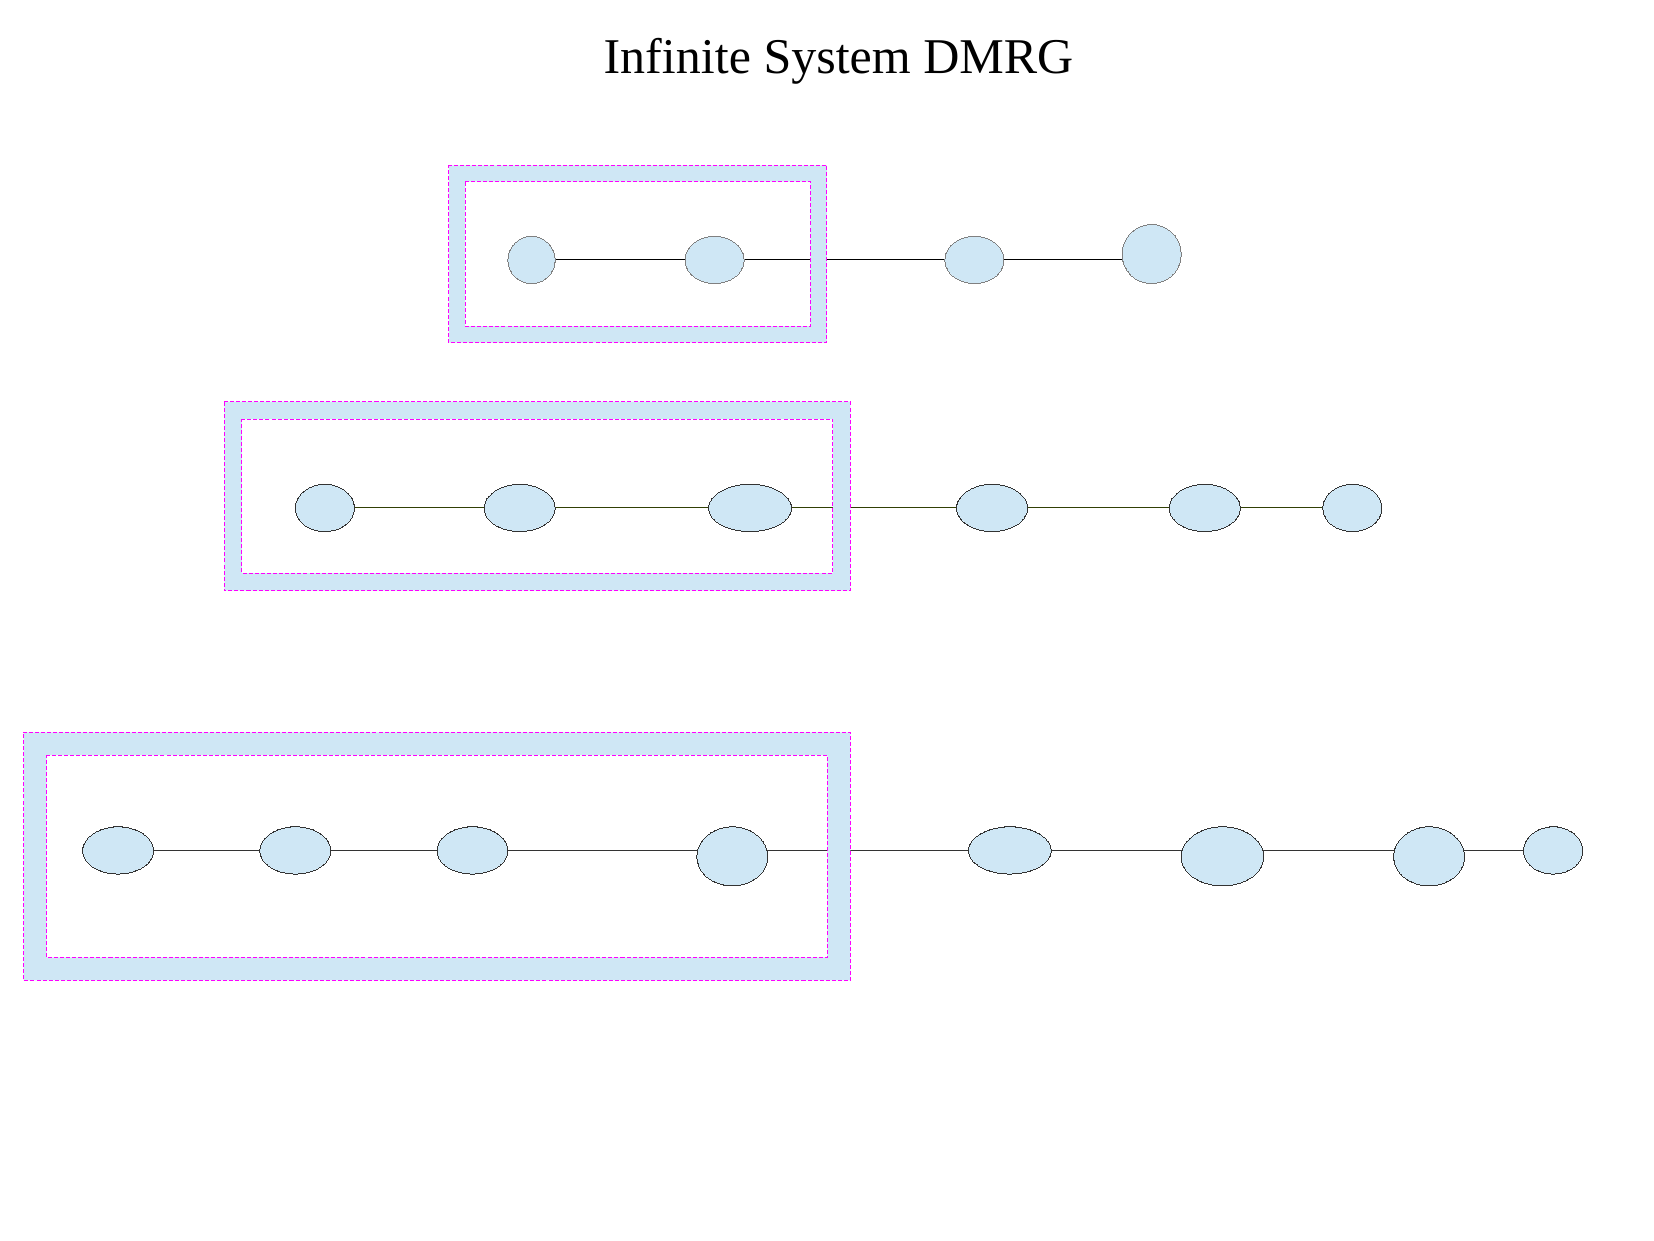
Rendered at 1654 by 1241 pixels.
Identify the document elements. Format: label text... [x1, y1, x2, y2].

text_box [1393, 826, 1465, 886]
text_box [956, 484, 1028, 532]
text_box [1523, 826, 1583, 875]
text_box [1122, 224, 1182, 284]
text_box [1169, 484, 1241, 532]
text_box [448, 165, 827, 343]
title Infinite System DMRG [94, 23, 1583, 89]
text_box [968, 826, 1052, 875]
text_box [224, 401, 851, 591]
text_box [23, 732, 851, 981]
text_box [1322, 484, 1382, 532]
text_box [944, 236, 1004, 284]
text_box [1181, 826, 1264, 886]
